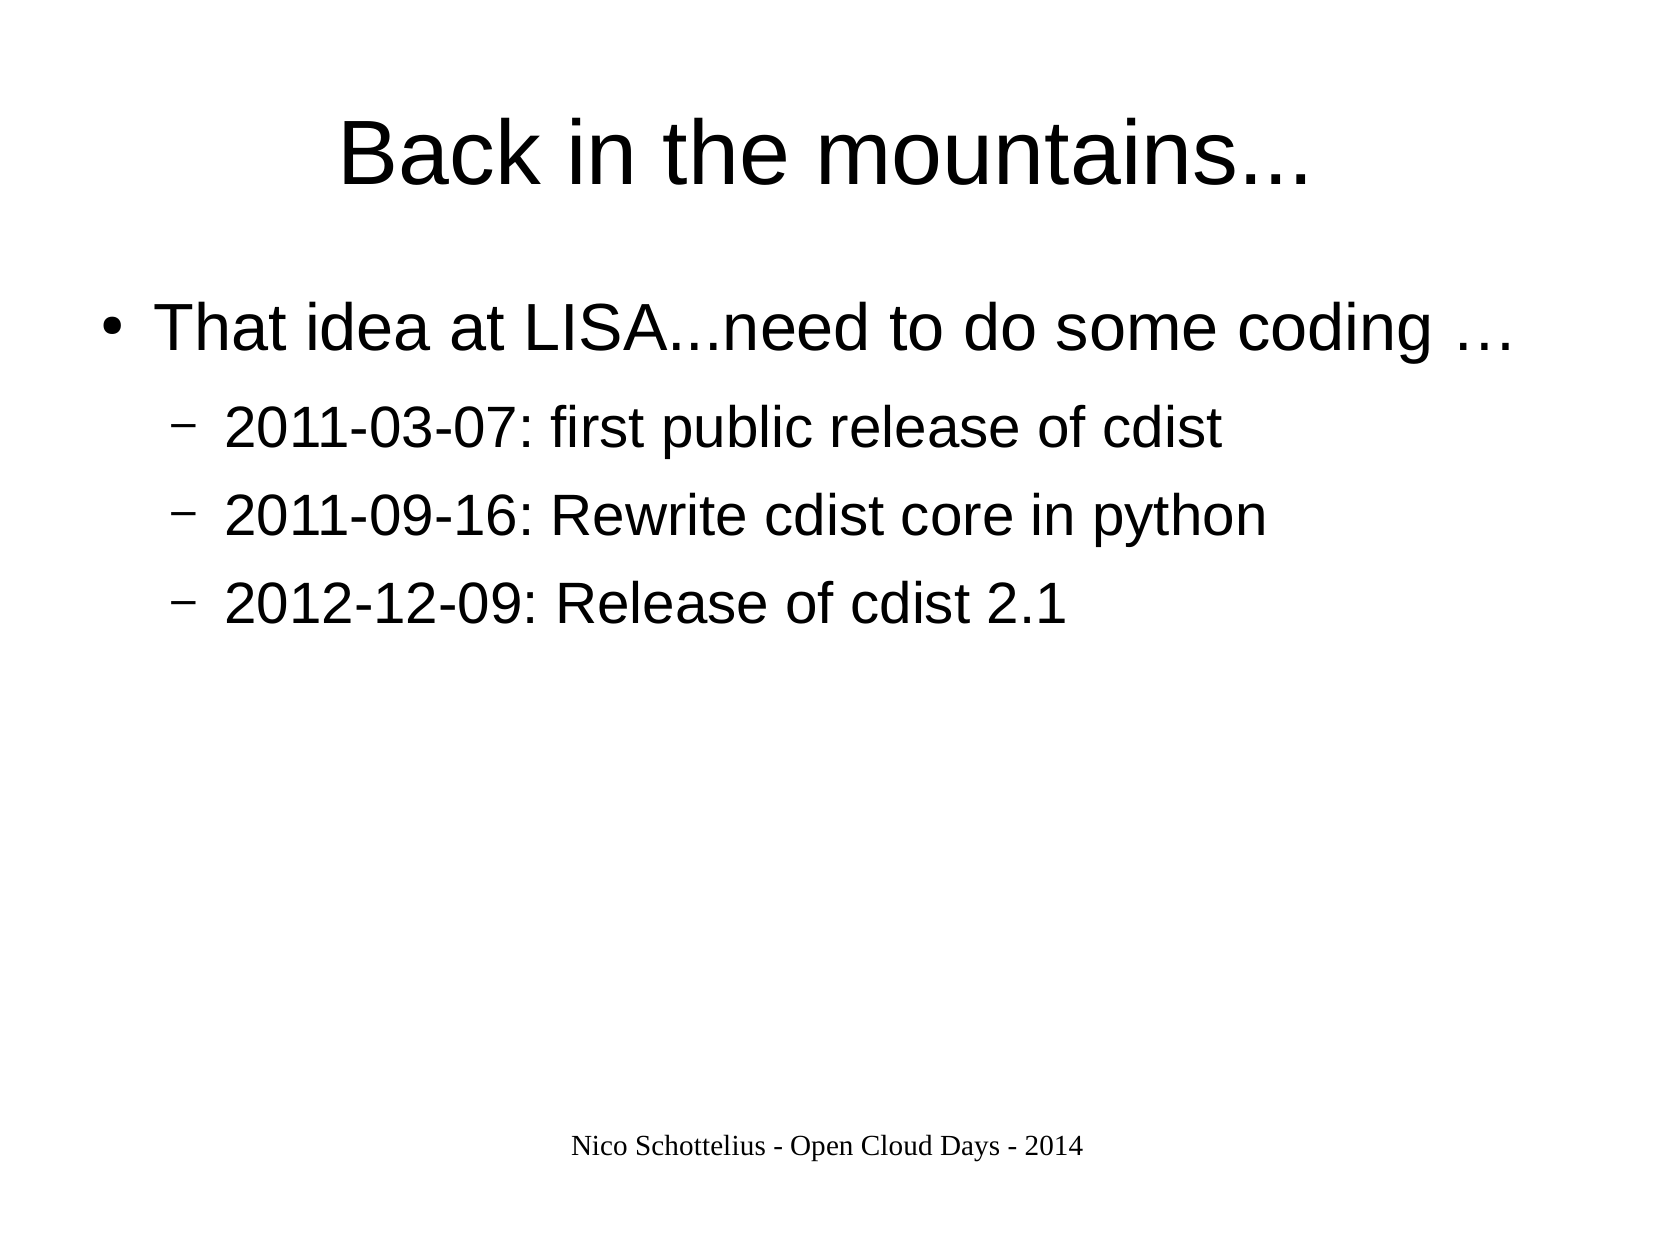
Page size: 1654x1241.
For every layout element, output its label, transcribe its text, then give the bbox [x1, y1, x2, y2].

list That idea at LISA...need to do some coding … 2011-03-07: first public release of cdist 2011-09-16: Rewrite cdist core in python 2012-12-09: Release of cdist 2.1 [82, 290, 1538, 1010]
title Back in the mountains... [82, 49, 1571, 257]
